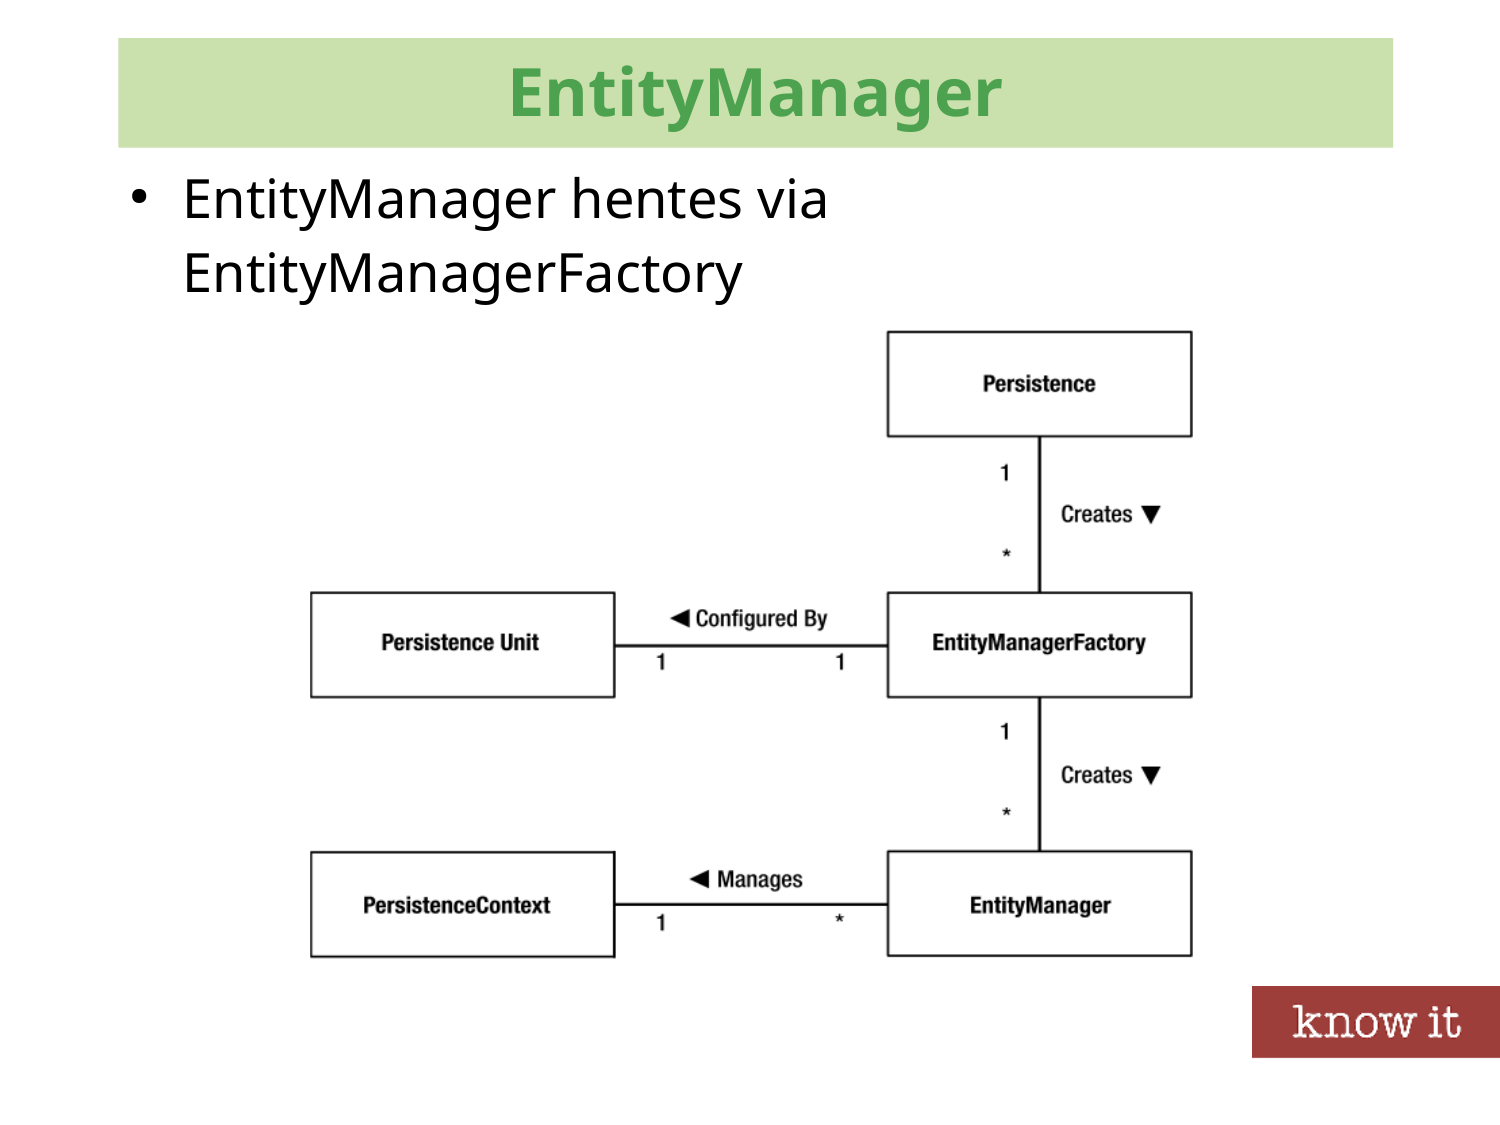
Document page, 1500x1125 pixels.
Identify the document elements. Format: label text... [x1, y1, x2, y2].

list EntityManager hentes via EntityManagerFactory [111, 160, 1371, 231]
picture [1252, 986, 1500, 1058]
text_box EntityManager [118, 38, 1394, 148]
picture [305, 327, 1197, 962]
